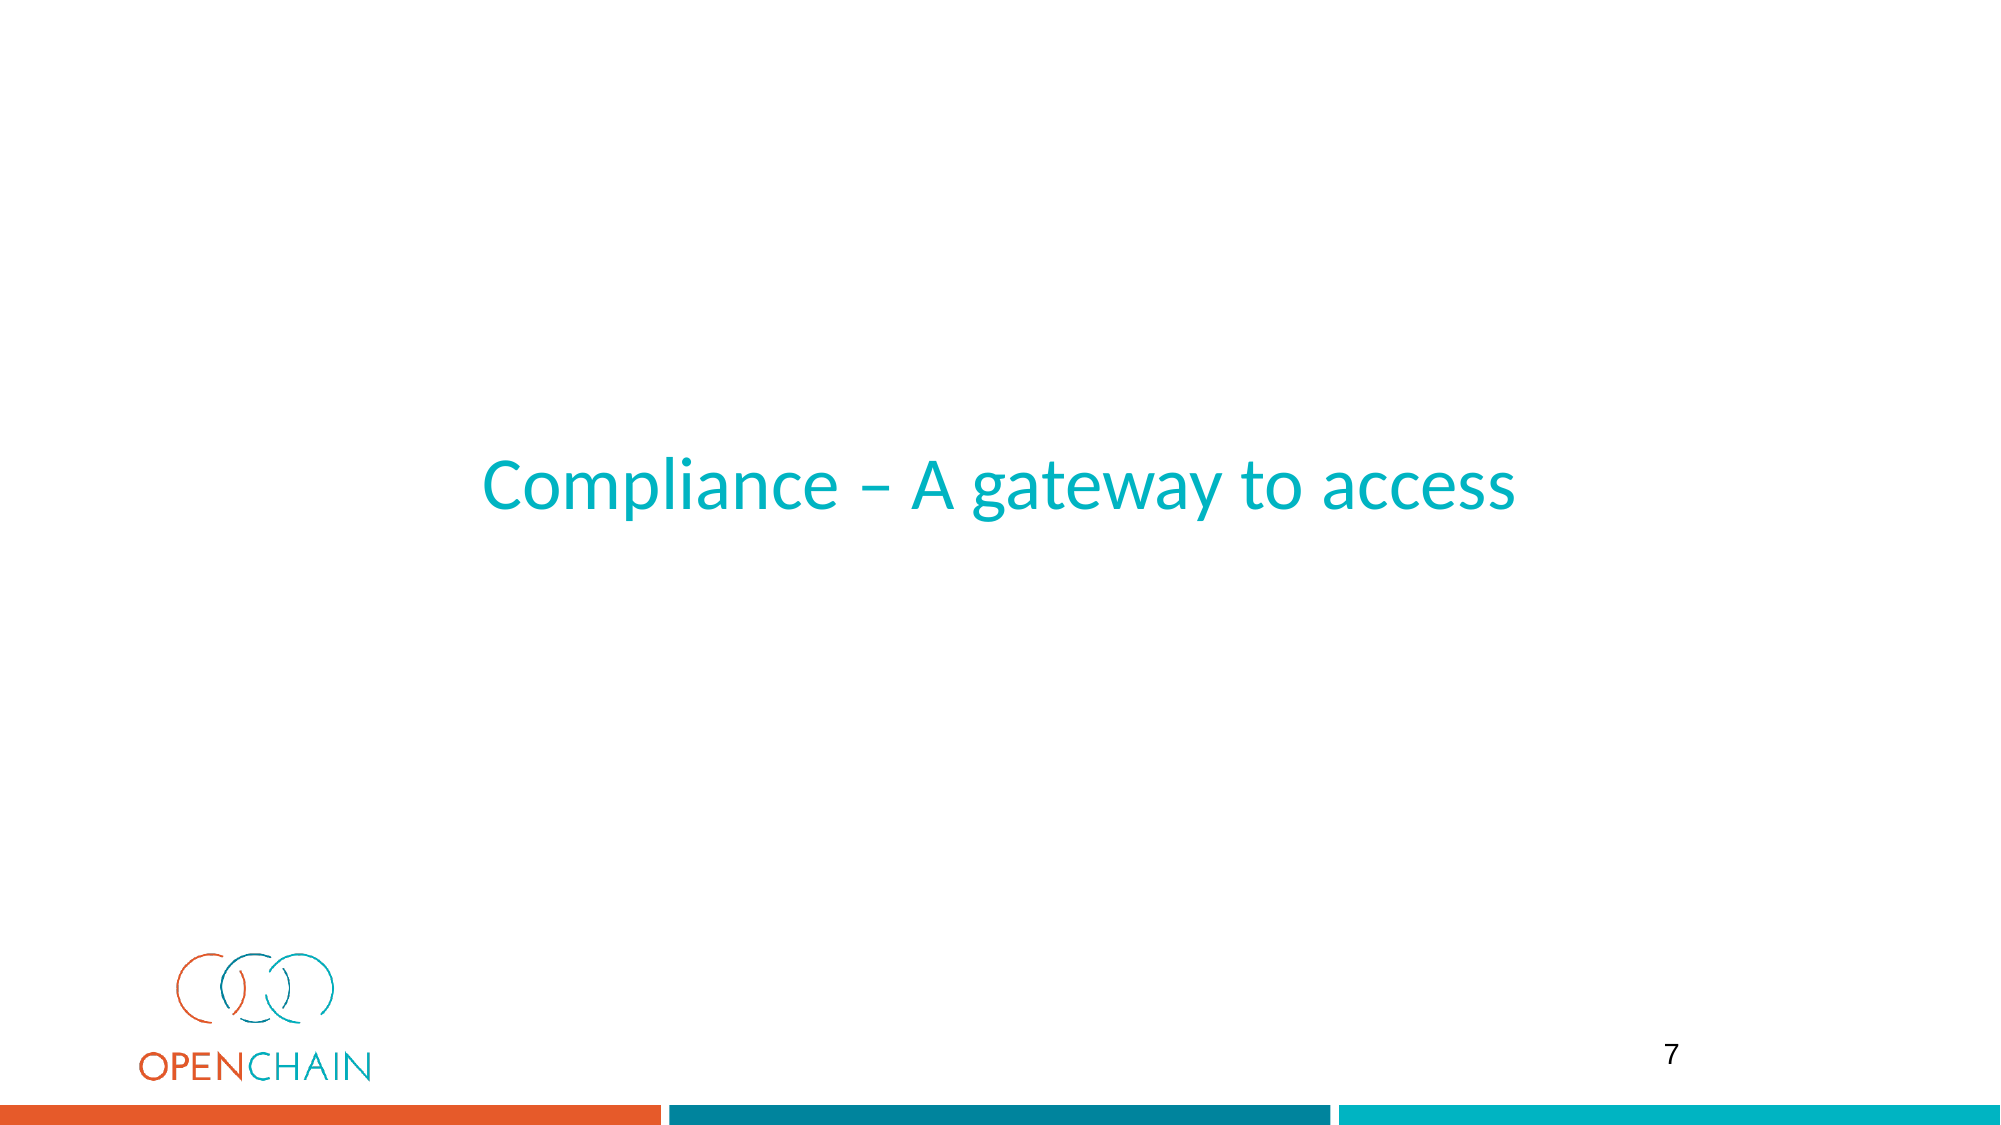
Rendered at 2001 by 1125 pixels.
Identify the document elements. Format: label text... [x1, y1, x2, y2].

picture [137, 951, 372, 1082]
title Compliance – A gateway to access [137, 376, 1863, 594]
slide_number <number> [1648, 1022, 1863, 1083]
